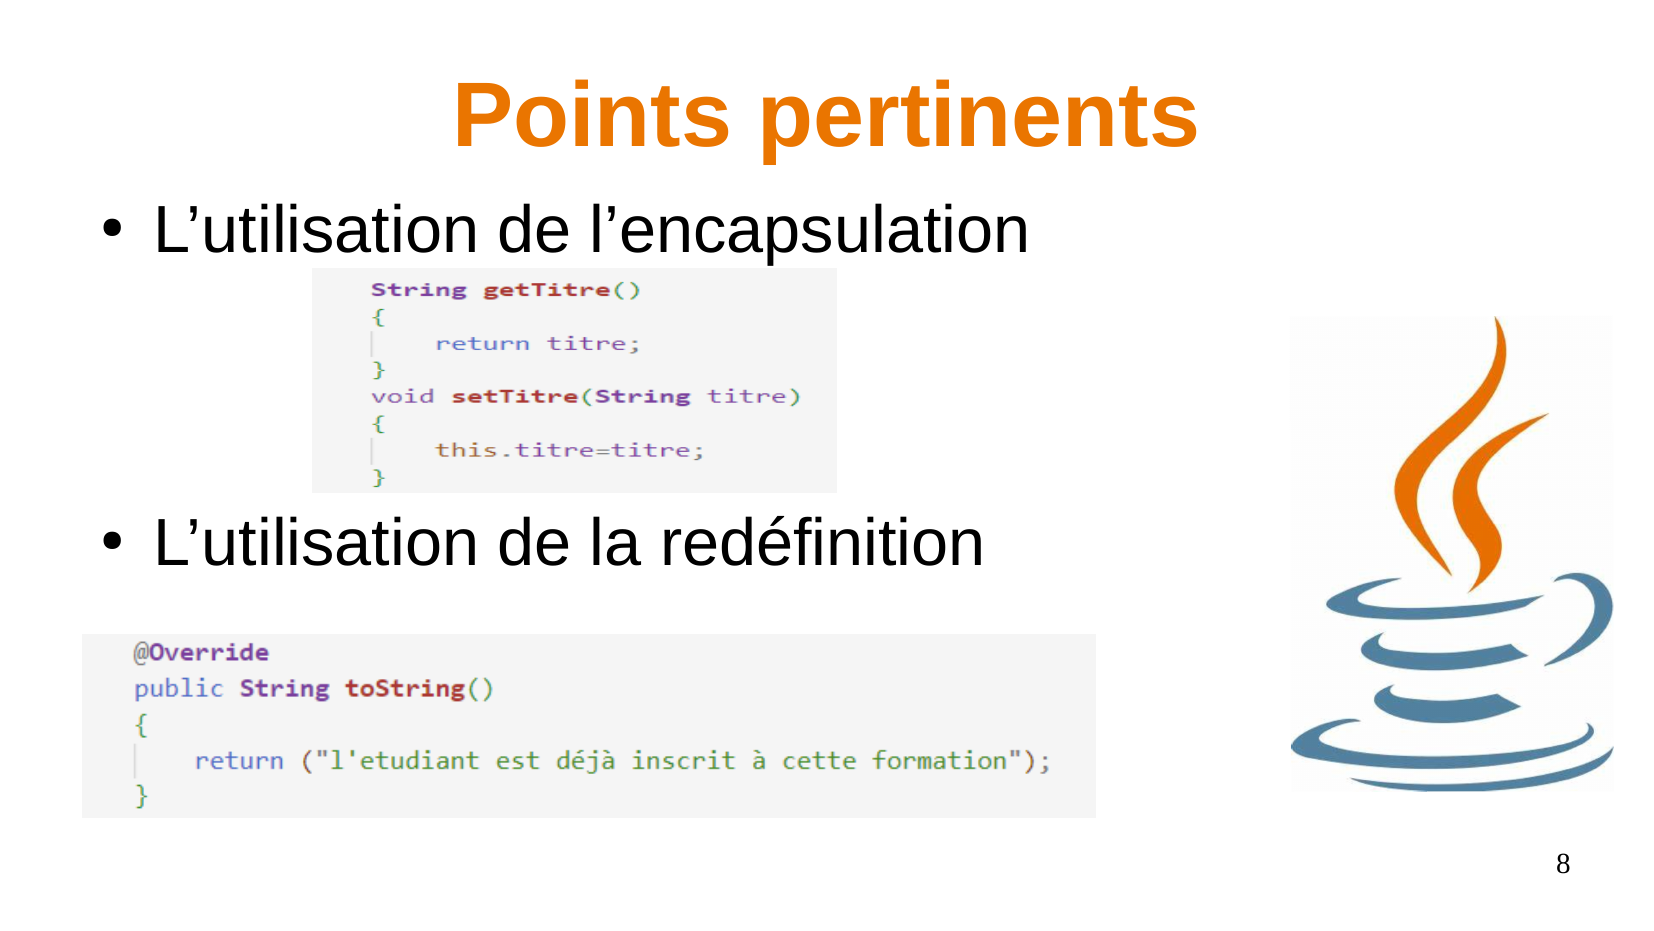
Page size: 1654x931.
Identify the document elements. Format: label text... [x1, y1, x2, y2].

title Points pertinents [82, 37, 1571, 192]
list L’utilisation de l’encapsulation L’utilisation de la redéfinition [82, 192, 1571, 847]
picture [312, 268, 837, 493]
picture [82, 634, 1096, 818]
picture [1289, 315, 1614, 792]
